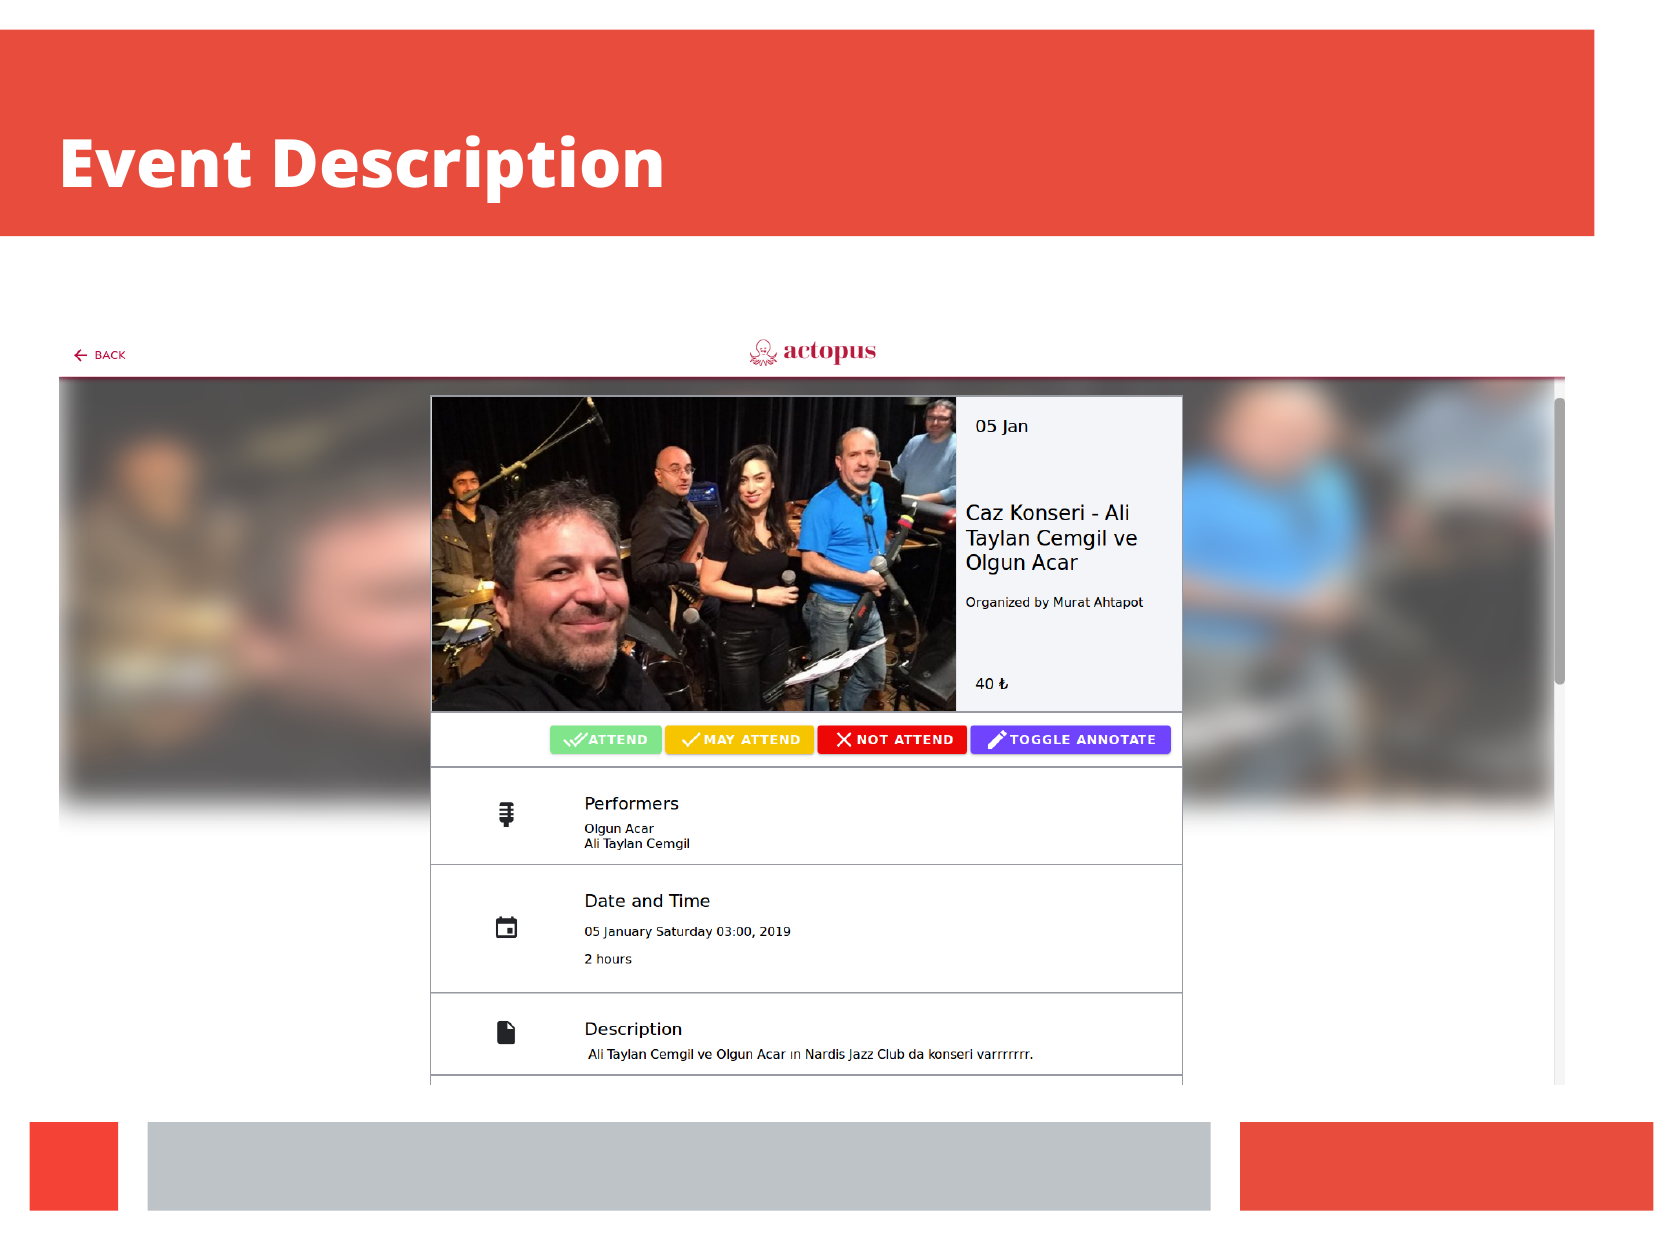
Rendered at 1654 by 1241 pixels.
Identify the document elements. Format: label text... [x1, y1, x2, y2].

picture [59, 332, 1565, 1085]
title Event Description [59, 59, 1595, 207]
